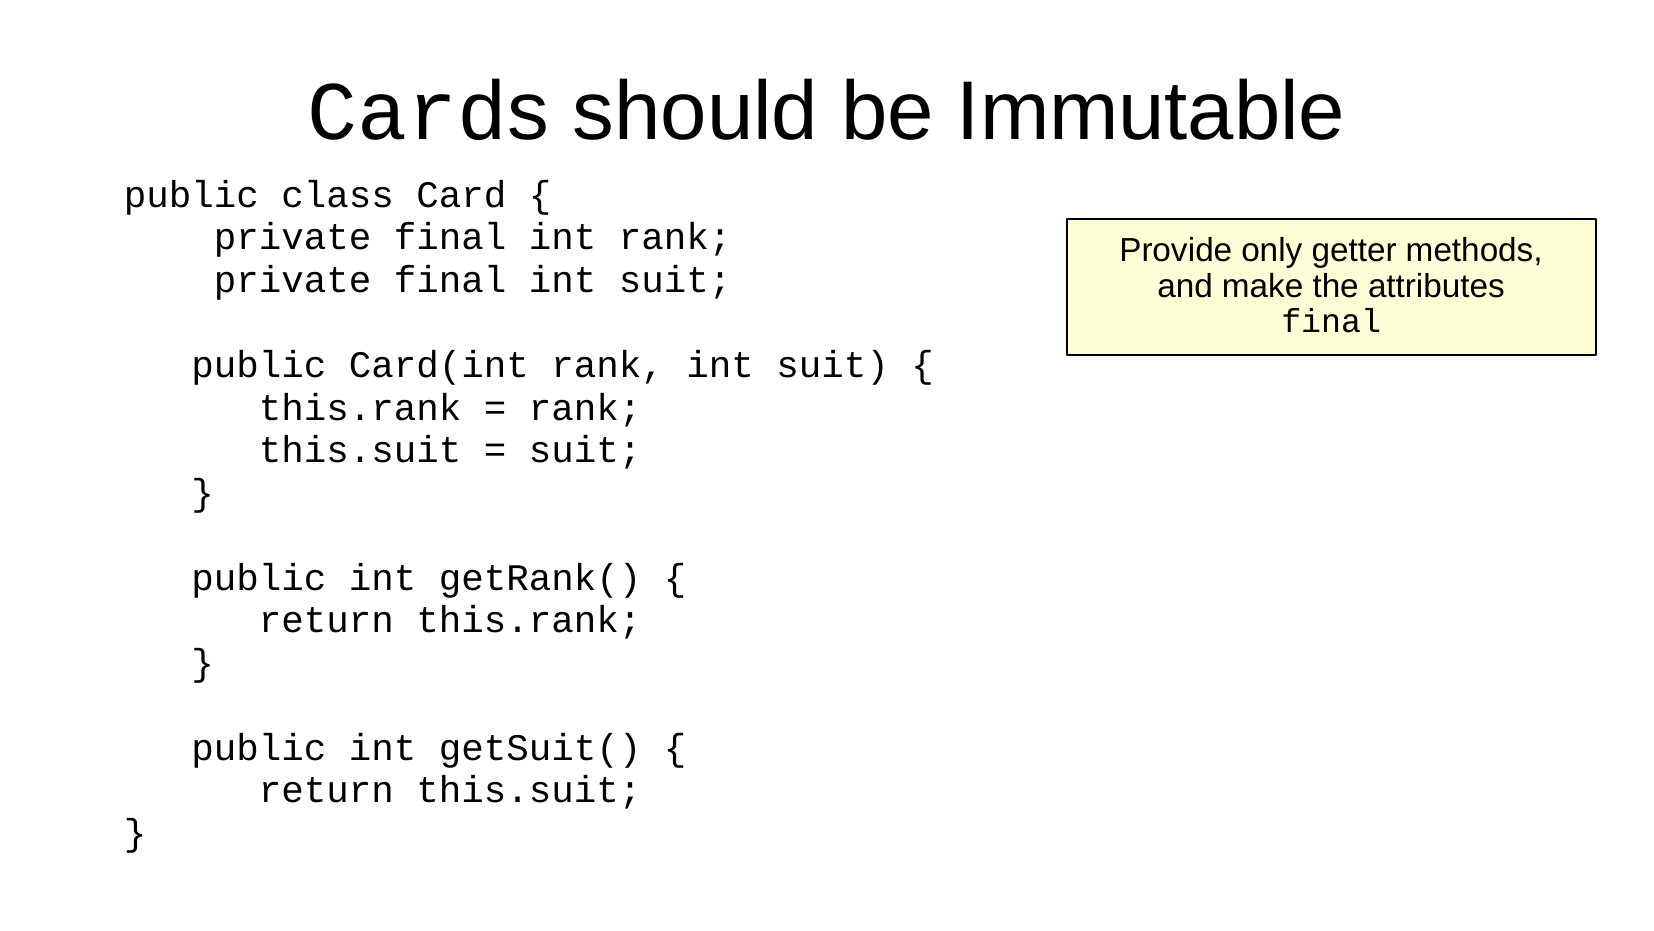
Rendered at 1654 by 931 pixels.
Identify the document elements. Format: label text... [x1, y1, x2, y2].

title Cards should be Immutable [82, 37, 1571, 193]
text_box Provide only getter methods, and make the attributes final [1066, 218, 1596, 356]
text_box public class Card { private final int rank; private final int suit; public Card(int rank, int suit) { this.rank = rank; this.suit = suit; } public int getRank() { return this.rank; } public int getSuit() { return this.suit; } [108, 168, 949, 865]
